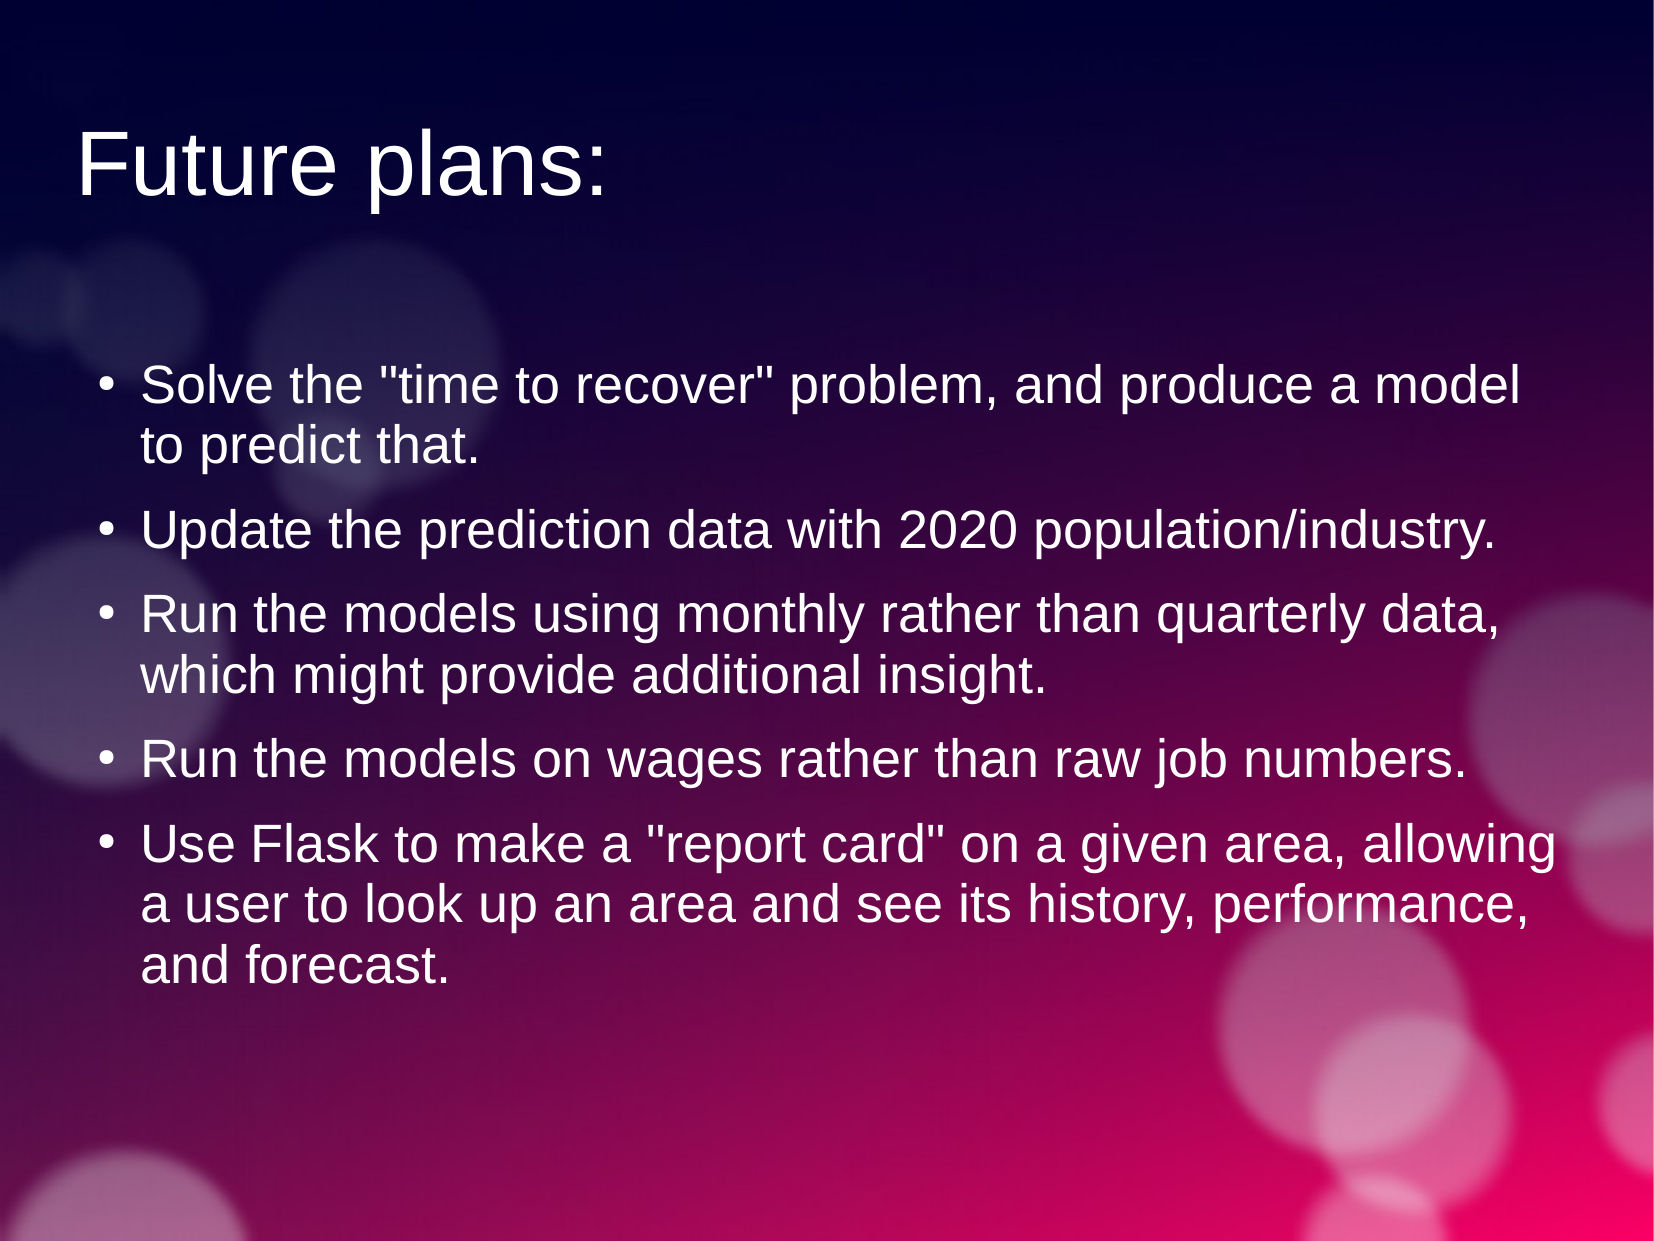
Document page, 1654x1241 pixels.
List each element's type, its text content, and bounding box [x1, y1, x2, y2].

picture [0, 0, 1654, 1241]
title Future plans: [75, 60, 1564, 268]
list Solve the "time to recover" problem, and produce a model to predict that. Update the prediction data with 2020 population/industry. Run the models using monthly rather than quarterly data, which might provide additional insight. Run the models on wages rather than raw job numbers. Use Flask to make a "report card" on a given area, allowing a user to look up an area and see its history, performance, and forecast. [82, 270, 1571, 1010]
